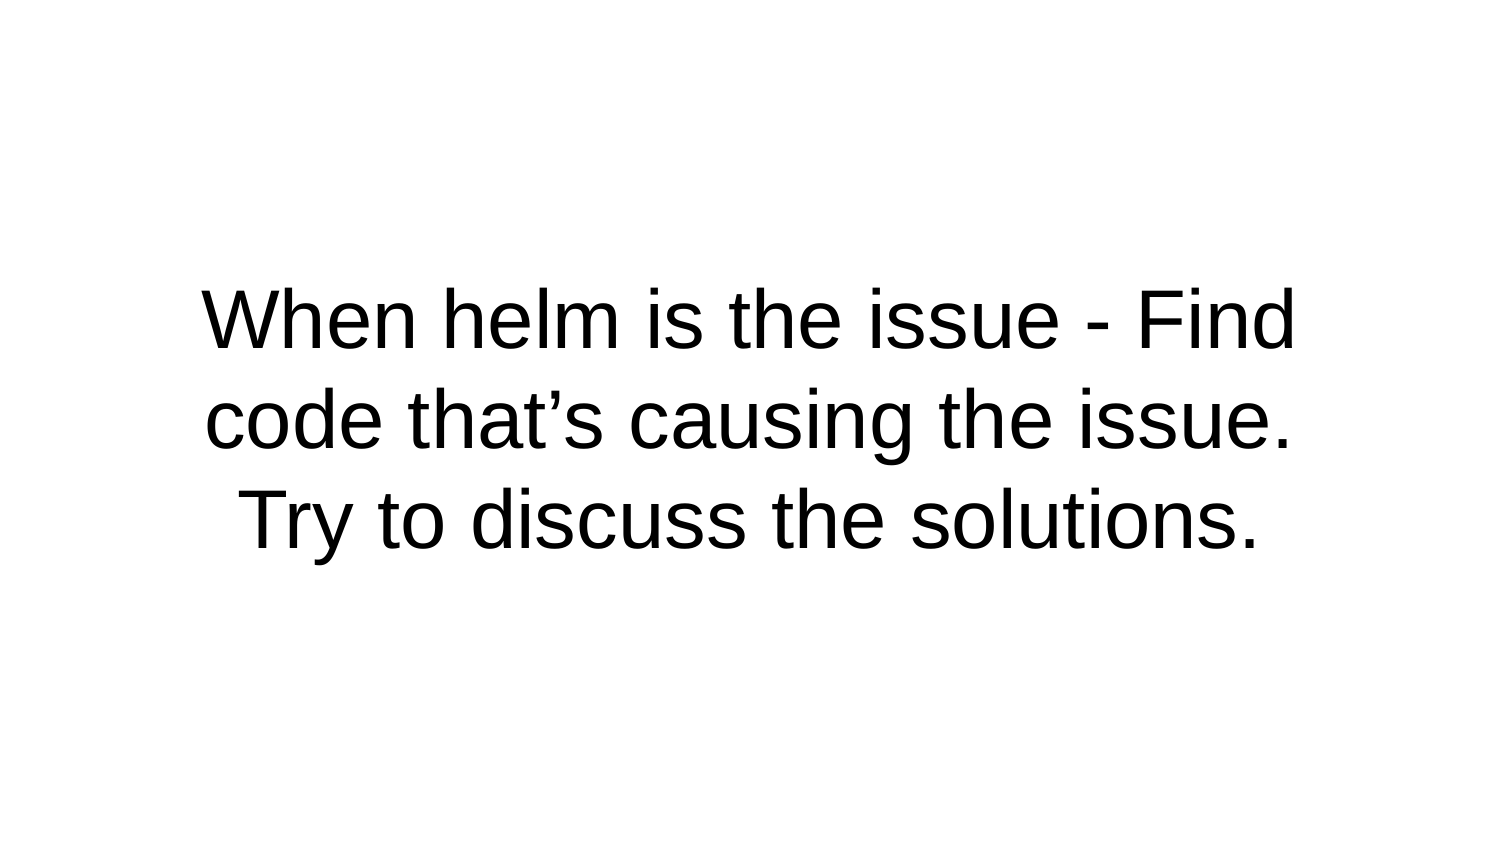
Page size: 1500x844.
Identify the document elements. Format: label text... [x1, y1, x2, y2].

text_box When helm is the issue - Find code that’s causing the issue. Try to discuss the solutions. [141, 250, 1358, 593]
